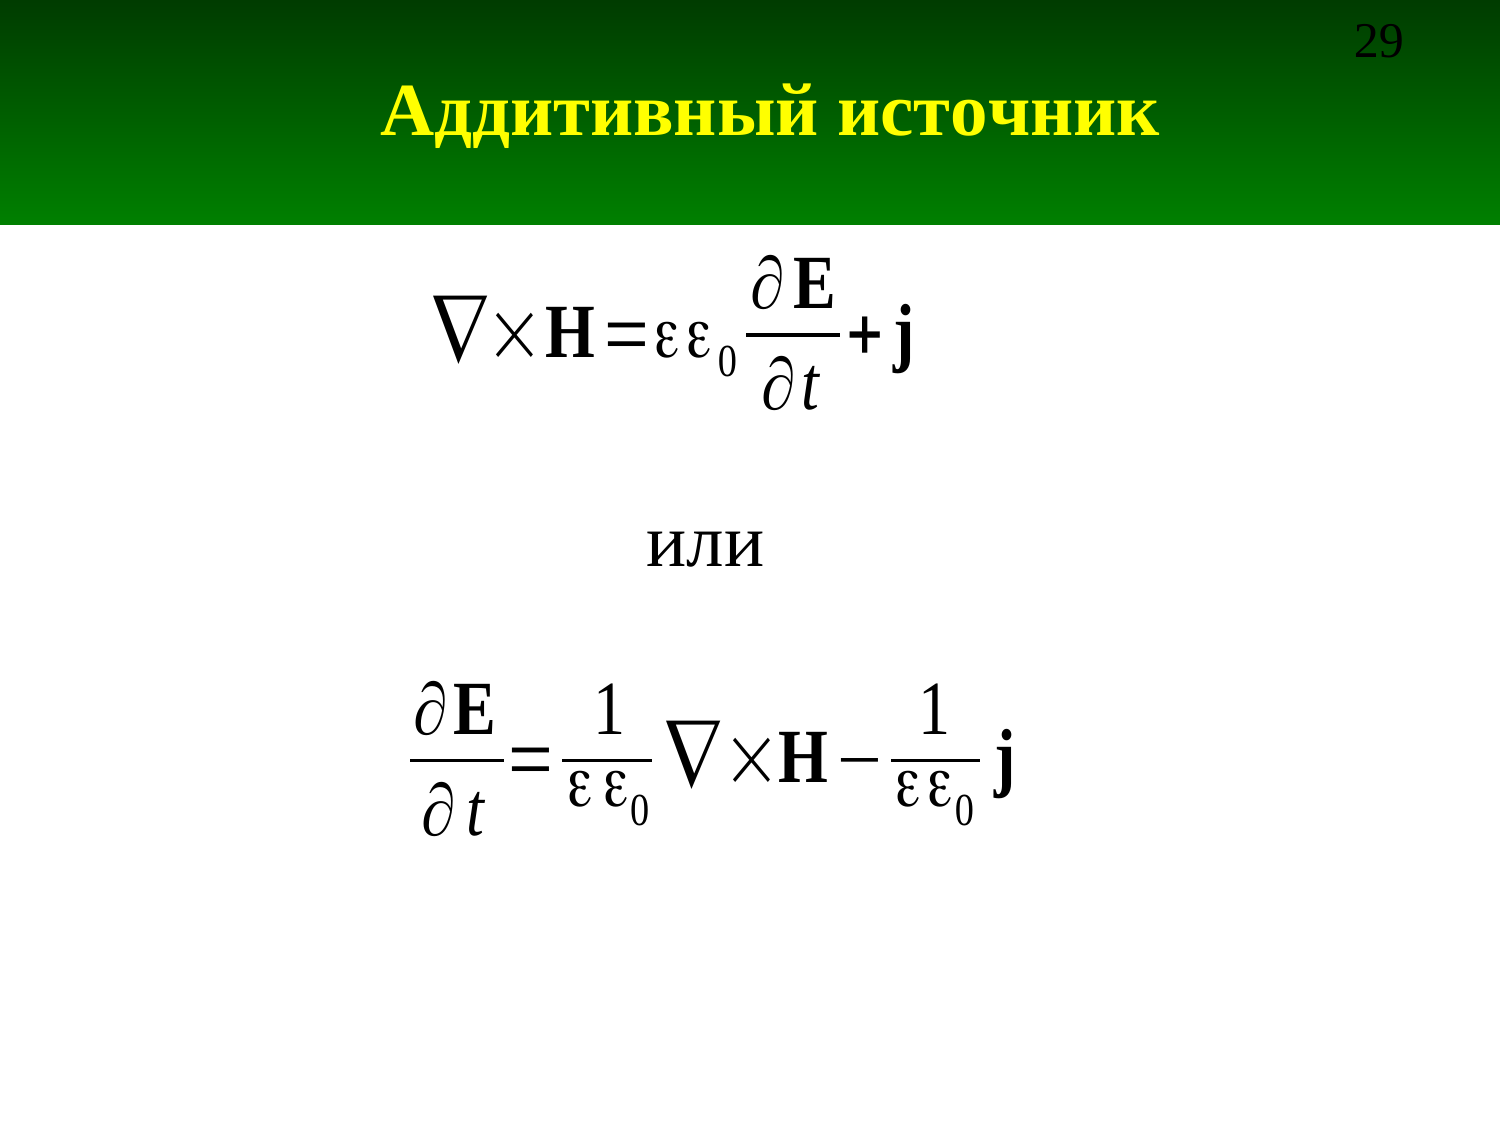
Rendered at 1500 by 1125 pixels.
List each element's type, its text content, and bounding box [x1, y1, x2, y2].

title Аддитивный источник [100, 7, 1441, 204]
chart [413, 241, 929, 426]
chart [389, 667, 1031, 851]
text_box или [631, 484, 780, 590]
